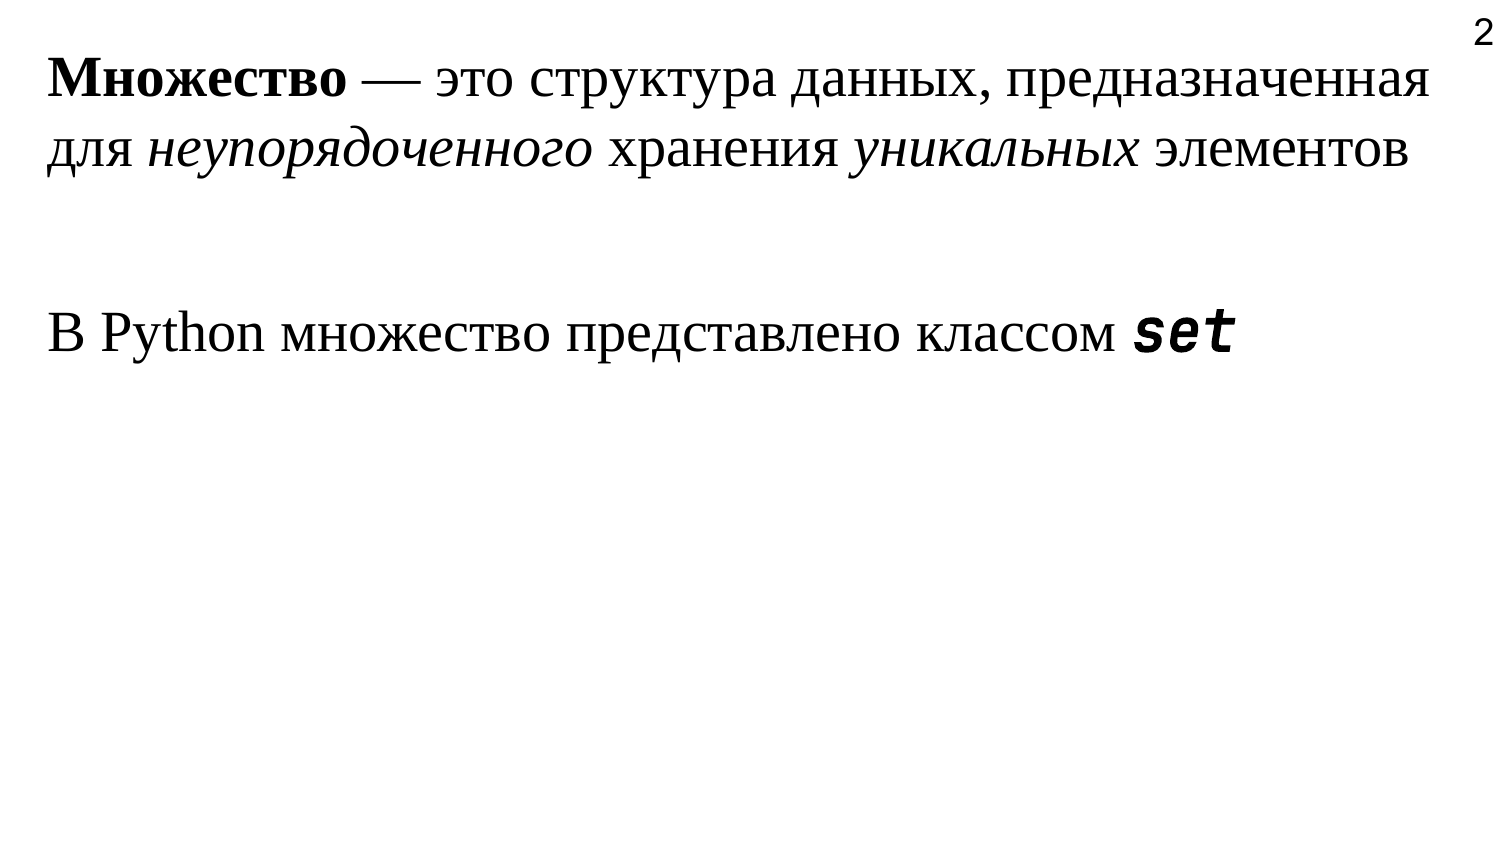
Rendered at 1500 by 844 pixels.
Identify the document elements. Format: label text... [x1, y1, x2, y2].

text_box Множество — это структура данных, предназначенная для неупорядоченного хранения уникальных элементов [47, 31, 1465, 537]
text_box В Python множество представлено классом set [47, 285, 1371, 441]
